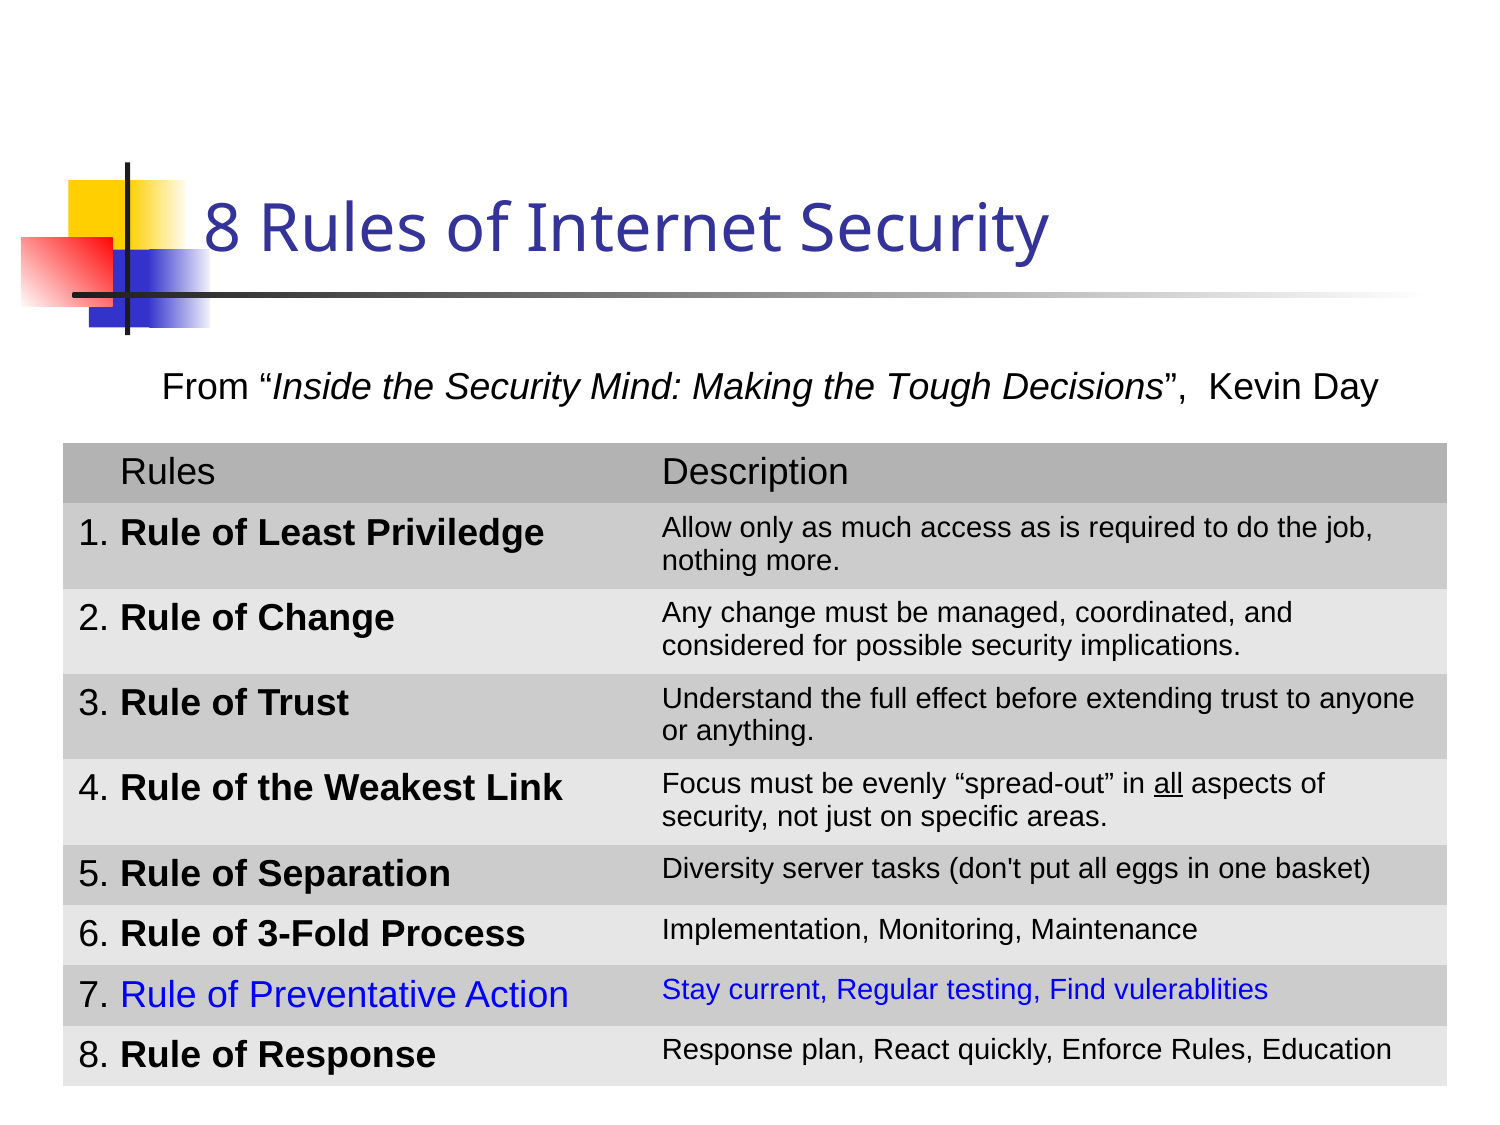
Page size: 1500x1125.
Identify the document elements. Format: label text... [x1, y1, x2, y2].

table_cell Diversity server tasks (don't put all eggs in one basket) [647, 845, 1447, 905]
table_cell 4. Rule of the Weakest Link [63, 759, 647, 845]
table_cell Stay current, Regular testing, Find vulerablities [647, 965, 1447, 1026]
title 8 Rules of Internet Security [188, 35, 1468, 276]
table_cell 6. Rule of 3-Fold Process [63, 905, 647, 965]
table_cell Response plan, React quickly, Enforce Rules, Education [647, 1026, 1447, 1086]
table_cell 8. Rule of Response [63, 1026, 647, 1086]
table_cell Allow only as much access as is required to do the job, nothing more. [647, 503, 1447, 589]
table_cell Understand the full effect before extending trust to anyone or anything. [647, 674, 1447, 759]
table_header Description [647, 443, 1447, 503]
table_cell Any change must be managed, coordinated, and considered for possible security implications. [647, 589, 1447, 674]
table_cell 5. Rule of Separation [63, 845, 647, 905]
table_cell 1. Rule of Least Priviledge [63, 503, 647, 589]
text_box From “Inside the Security Mind: Making the Tough Decisions”, Kevin Day [146, 354, 1394, 415]
table_cell 3. Rule of Trust [63, 674, 647, 759]
table_cell Focus must be evenly “spread-out” in all aspects of security, not just on specific areas. [647, 759, 1447, 845]
table_cell 7. Rule of Preventative Action [63, 965, 647, 1026]
table_cell Implementation, Monitoring, Maintenance [647, 905, 1447, 965]
table_cell 2. Rule of Change [63, 589, 647, 674]
table_header Rules [63, 443, 647, 503]
